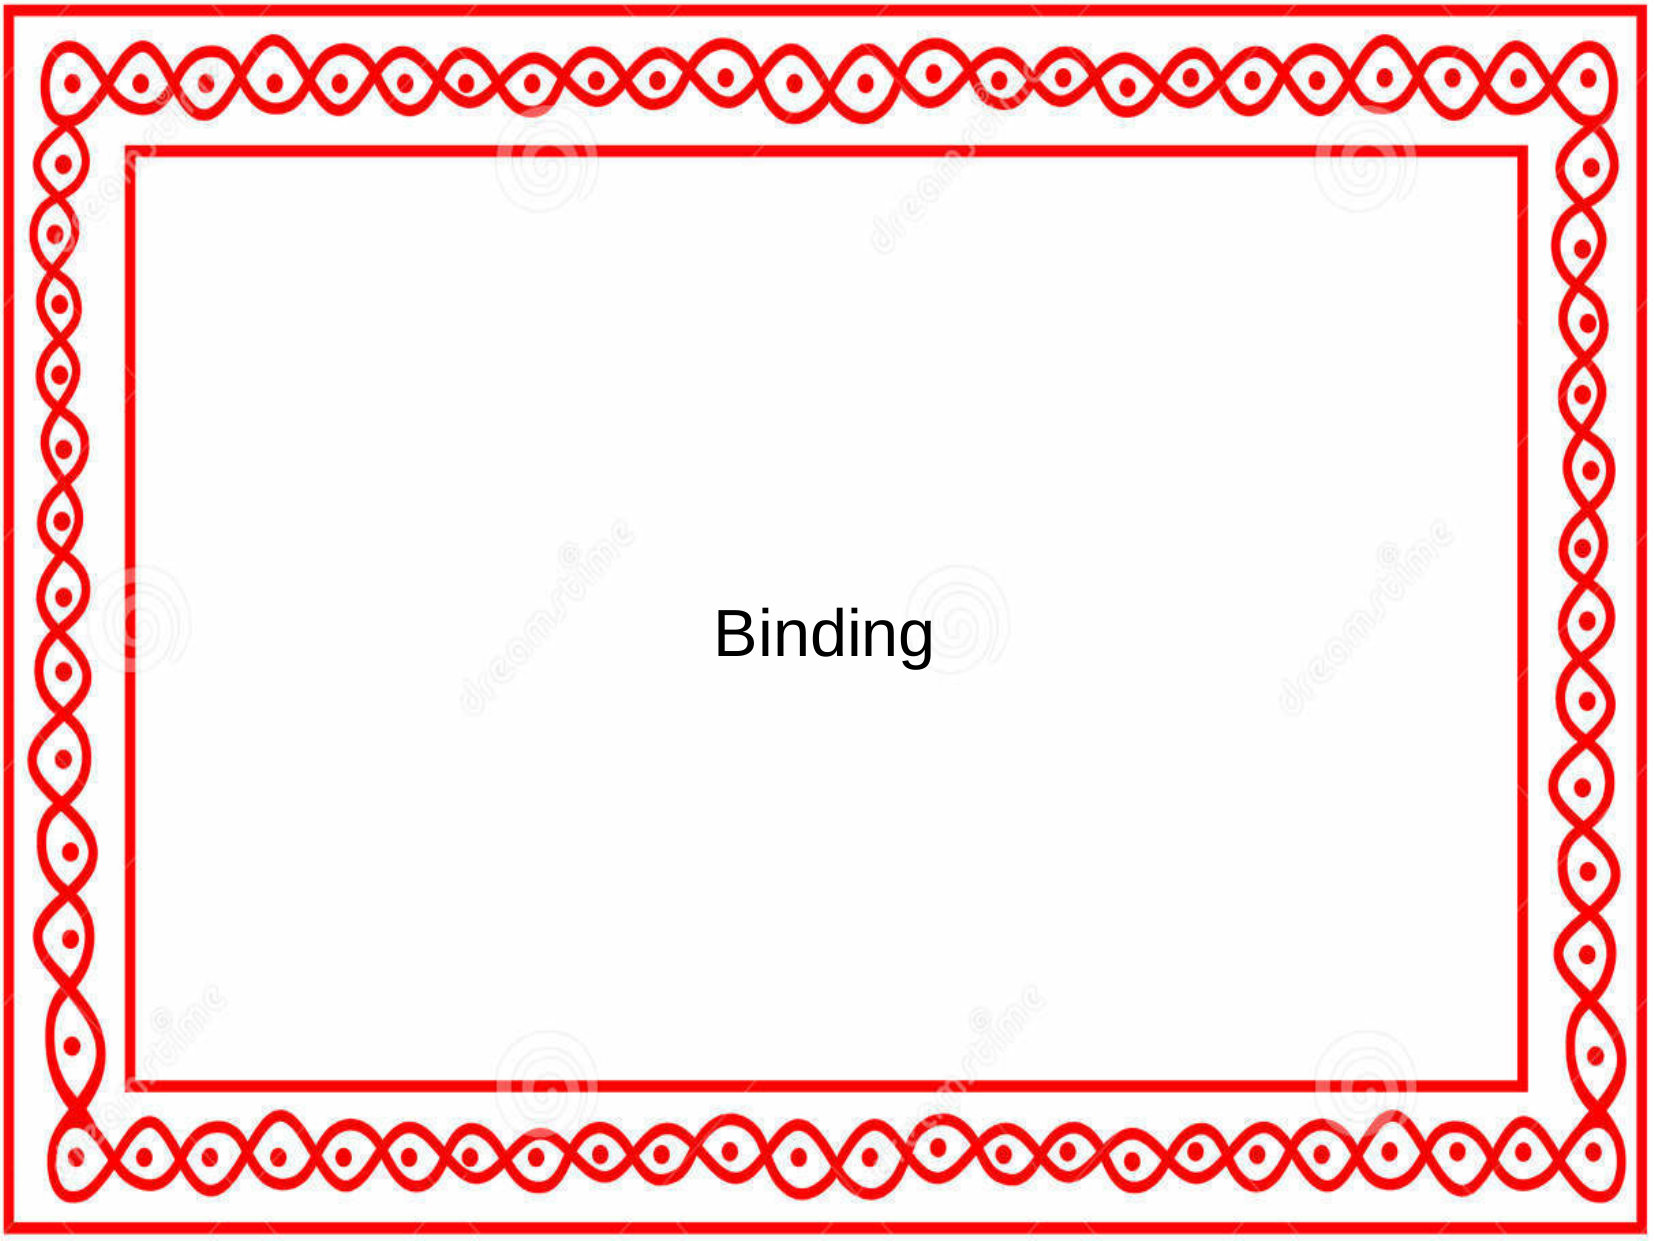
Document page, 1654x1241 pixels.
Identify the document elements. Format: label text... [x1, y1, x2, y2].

subtitle Binding [135, 152, 1516, 1114]
picture [0, 0, 1654, 1241]
